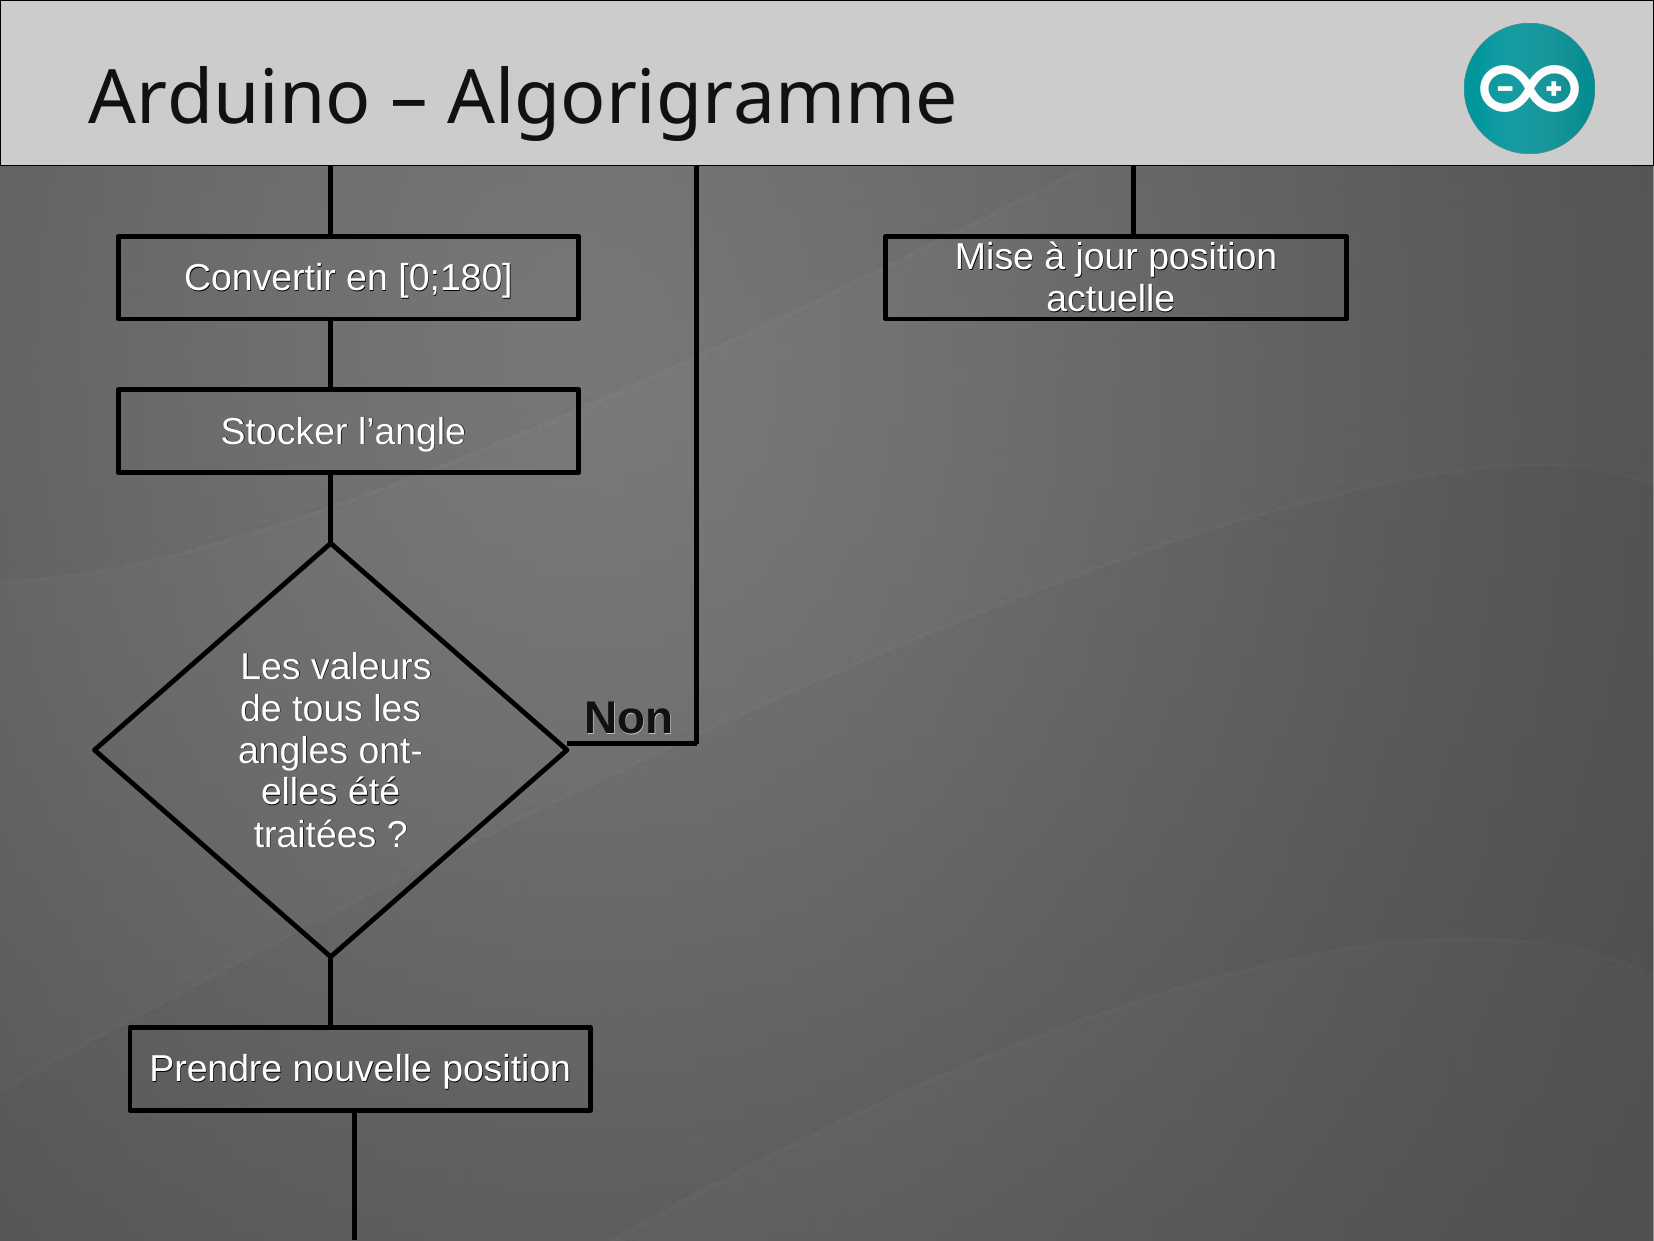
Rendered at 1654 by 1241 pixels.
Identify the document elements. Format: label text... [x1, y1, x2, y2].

text_box [0, 0, 1654, 166]
text_box Arduino – Algorigramme [0, 35, 1123, 178]
picture [0, 166, 1654, 1241]
text_box Prendre nouvelle position [129, 1027, 591, 1111]
text_box Convertir en [0;180] [118, 236, 579, 319]
text_box Non [569, 685, 723, 802]
text_box Mise à jour position actuelle [885, 236, 1347, 319]
text_box Stocker l’angle [118, 389, 579, 473]
text_box Les valeurs de tous les angles ont-elles été traitées ? [94, 543, 567, 957]
picture [1464, 23, 1595, 154]
